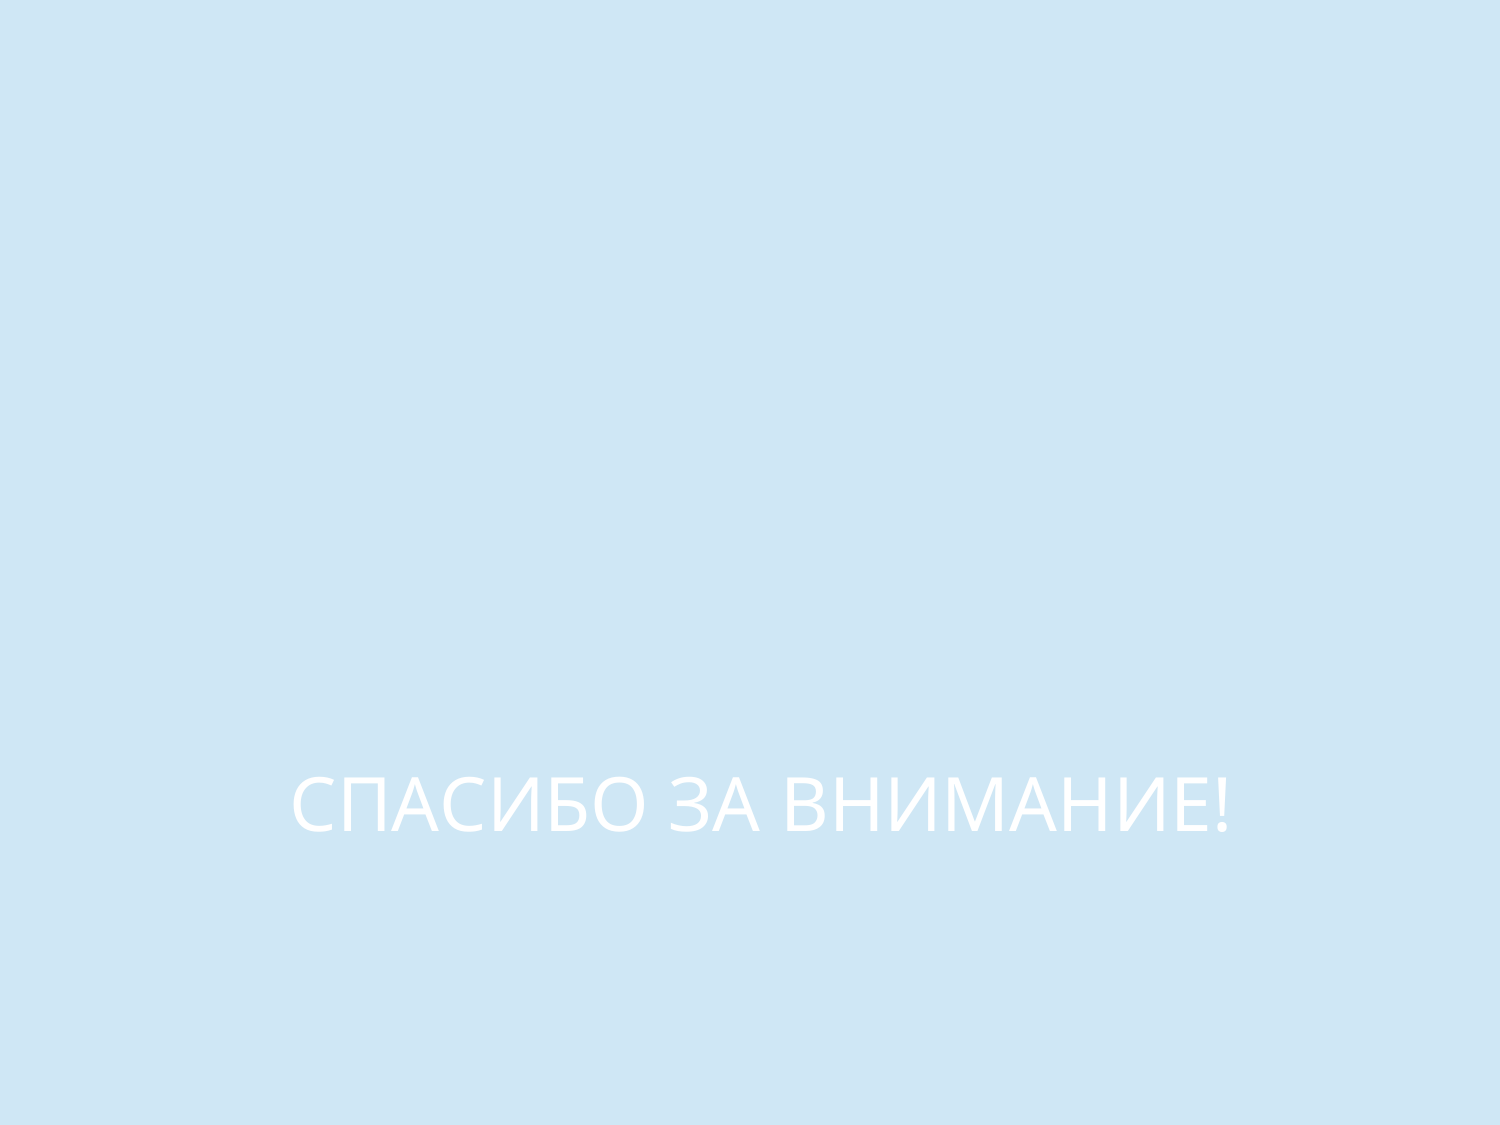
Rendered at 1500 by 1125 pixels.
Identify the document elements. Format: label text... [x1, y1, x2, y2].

title СПАСИБО ЗА ВНИМАНИЕ! [188, 735, 1335, 867]
